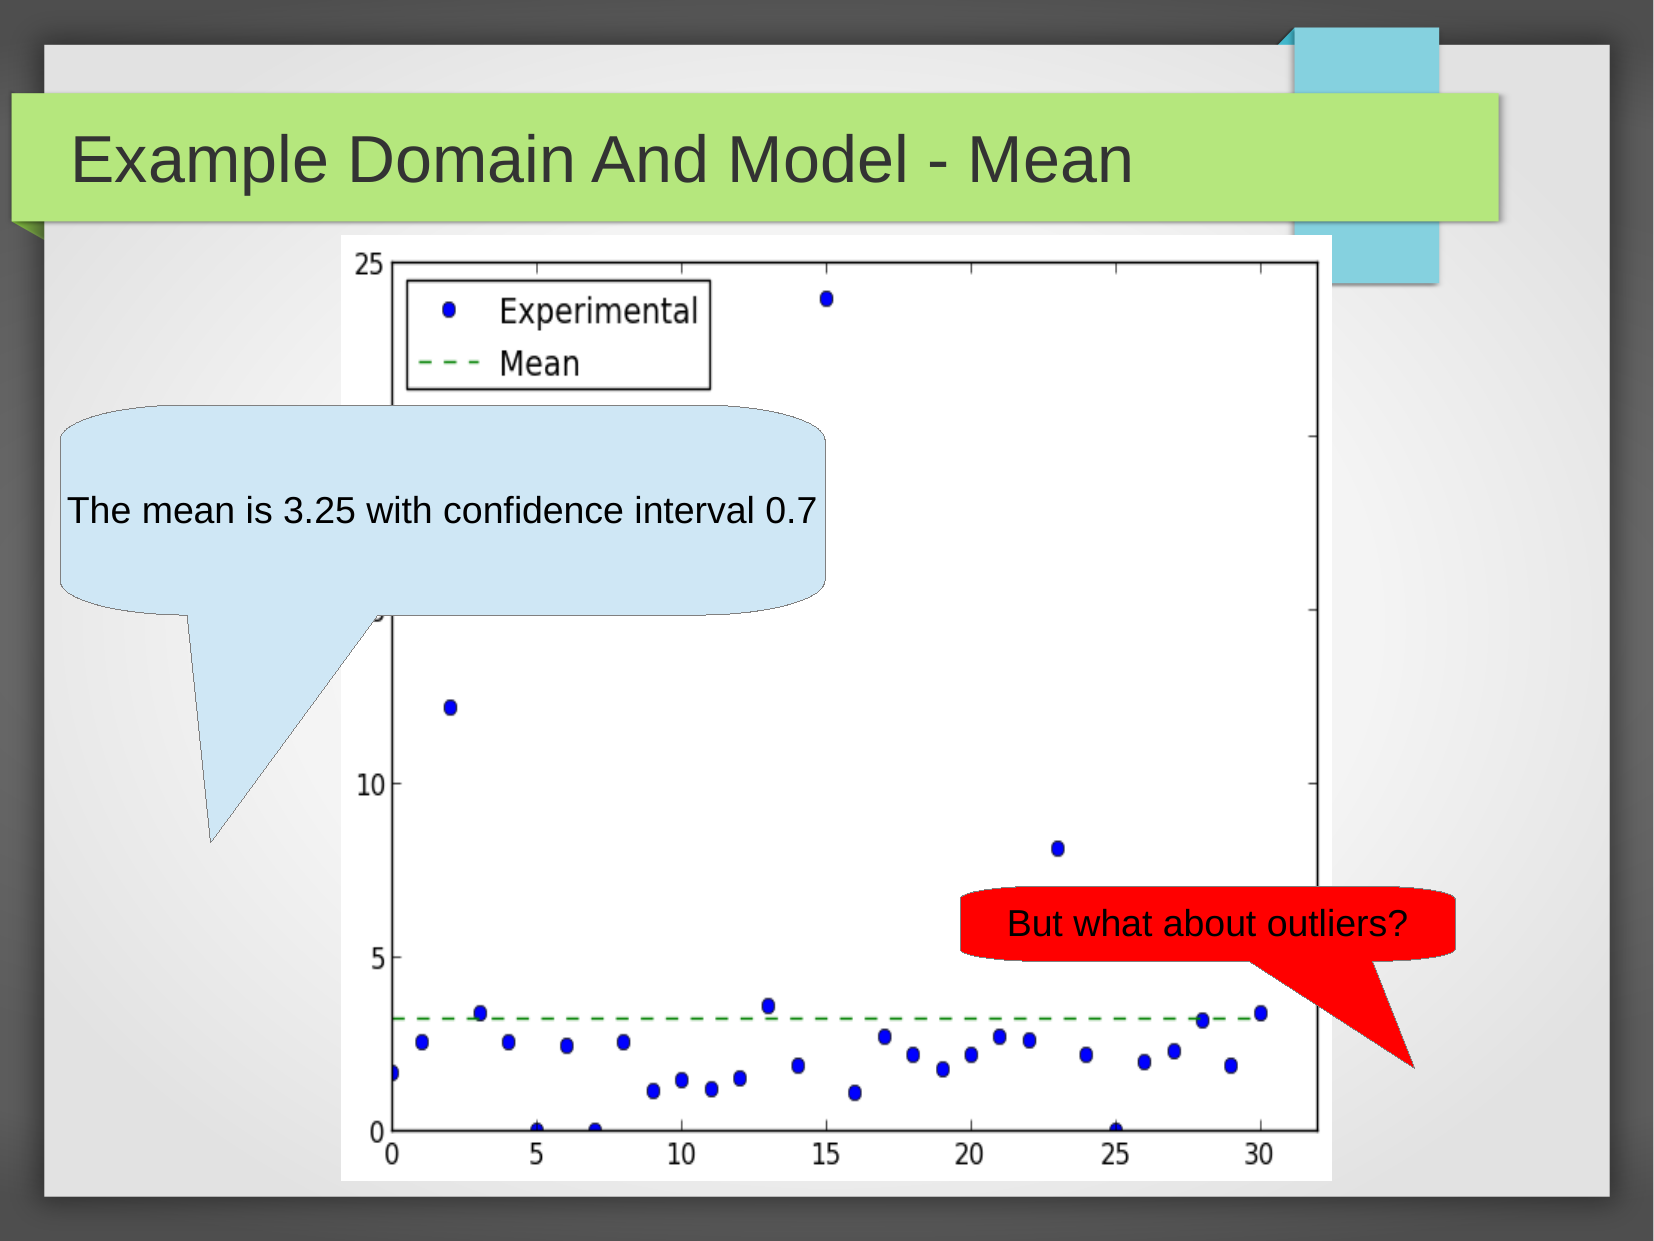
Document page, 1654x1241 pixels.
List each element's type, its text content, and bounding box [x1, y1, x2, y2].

picture [0, 0, 1654, 1241]
text_box But what about outliers? [960, 886, 1456, 1069]
title Example Domain And Model - Mean [70, 106, 1591, 213]
text_box The mean is 3.25 with confidence interval 0.7 [60, 405, 826, 843]
